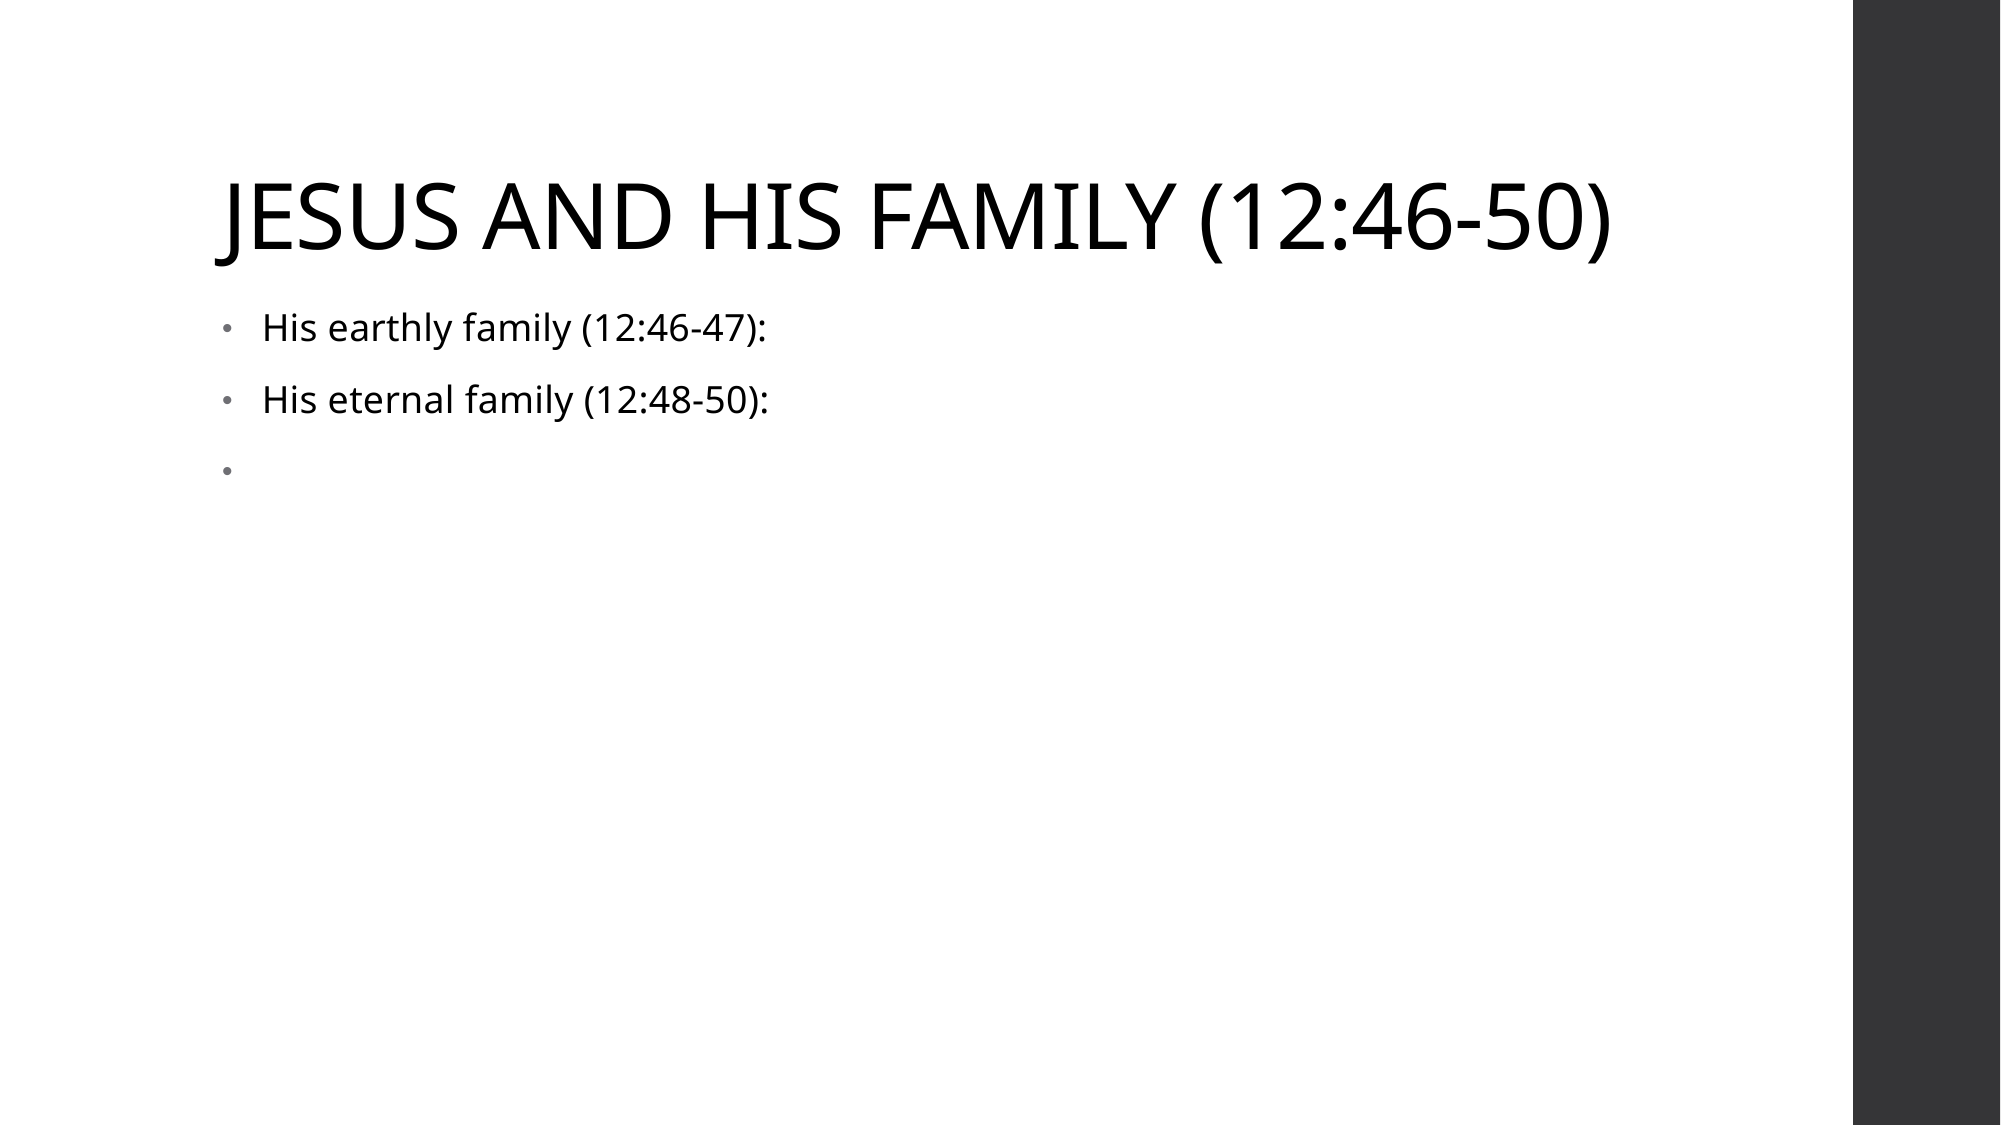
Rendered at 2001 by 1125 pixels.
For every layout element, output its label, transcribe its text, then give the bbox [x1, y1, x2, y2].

list His earthly family (12:46-47): His eternal family (12:48-50): [206, 299, 1617, 1014]
title JESUS AND HIS FAMILY (12:46-50) [206, 60, 1797, 278]
